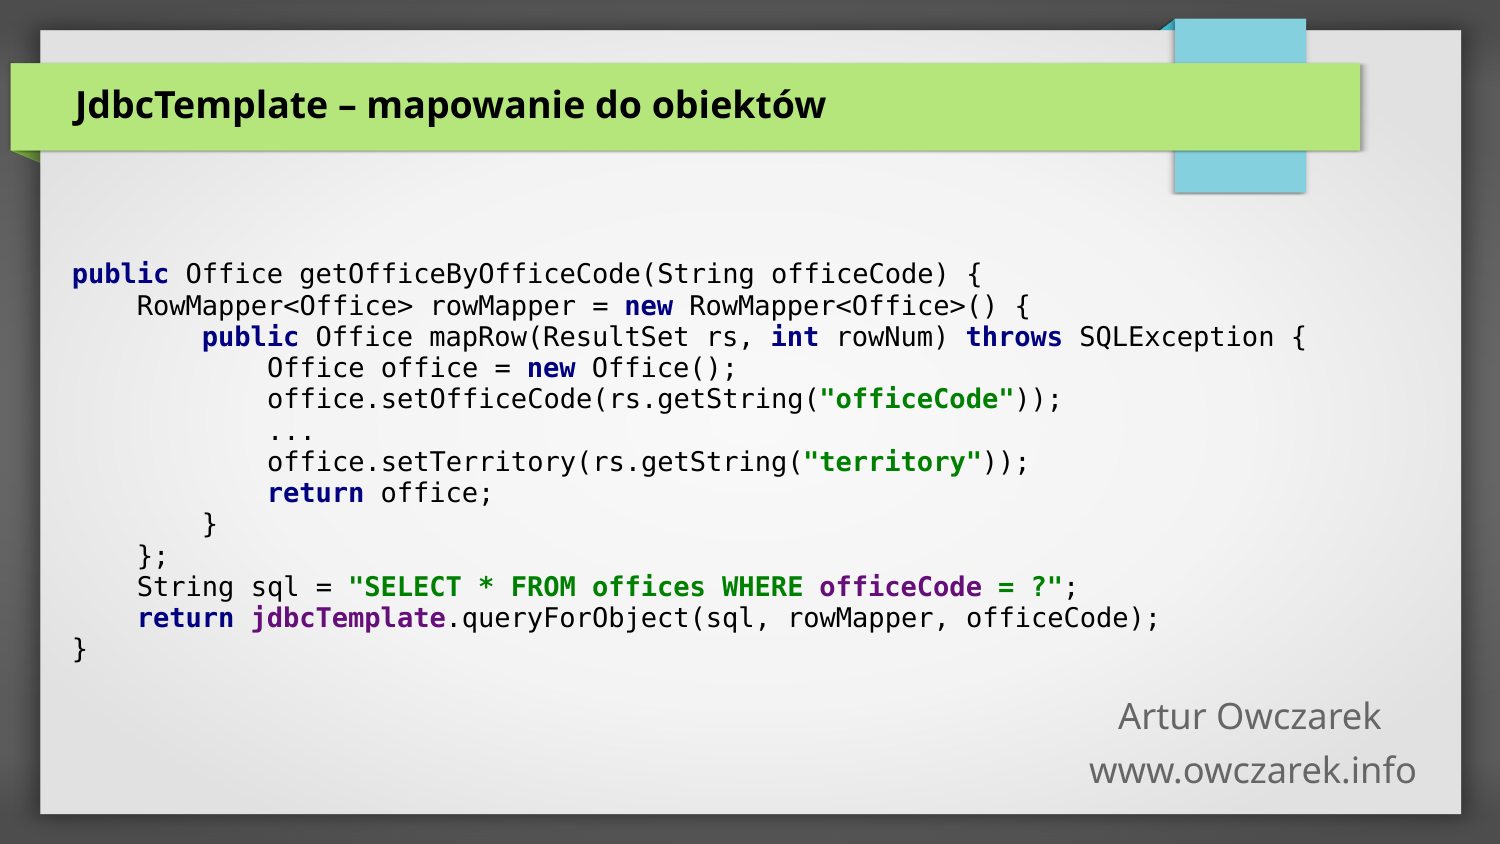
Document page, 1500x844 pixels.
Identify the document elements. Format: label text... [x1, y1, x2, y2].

text_box public Office getOfficeByOfficeCode(String officeCode) { RowMapper<Office> rowMapper = new RowMapper<Office>() { public Office mapRow(ResultSet rs, int rowNum) throws SQLException { Office office = new Office(); office.setOfficeCode(rs.getString("officeCode")); ... office.setTerritory(rs.getString("territory")); return office; } }; String sql = "SELECT * FROM offices WHERE officeCode = ?"; return jdbcTemplate.queryForObject(sql, rowMapper, officeCode); } [57, 251, 1500, 745]
title JdbcTemplate – mapowanie do obiektów [75, 64, 1147, 145]
picture [0, 0, 1500, 844]
text_box www.owczarek.info [1035, 745, 1418, 815]
